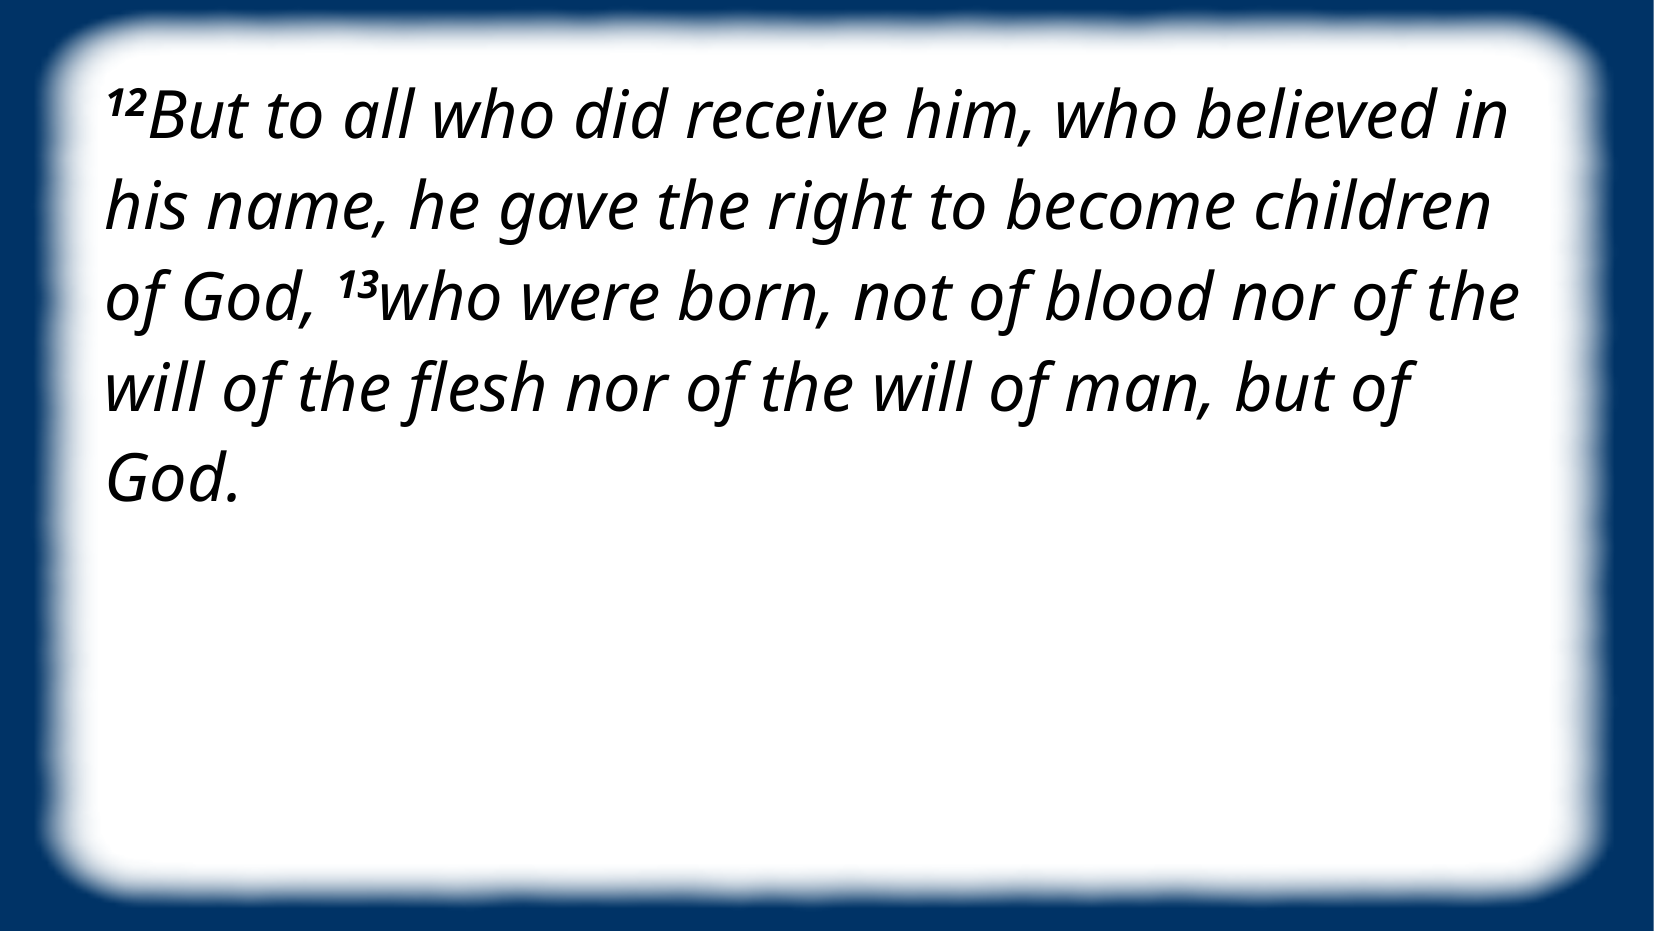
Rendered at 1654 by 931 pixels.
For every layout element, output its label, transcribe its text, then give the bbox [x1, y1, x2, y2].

text_box 12But to all who did receive him, who believed in his name, he gave the right to become children of God, 13who were born, not of blood nor of the will of the flesh nor of the will of man, but of God. [90, 60, 1561, 519]
picture [0, 0, 1654, 931]
